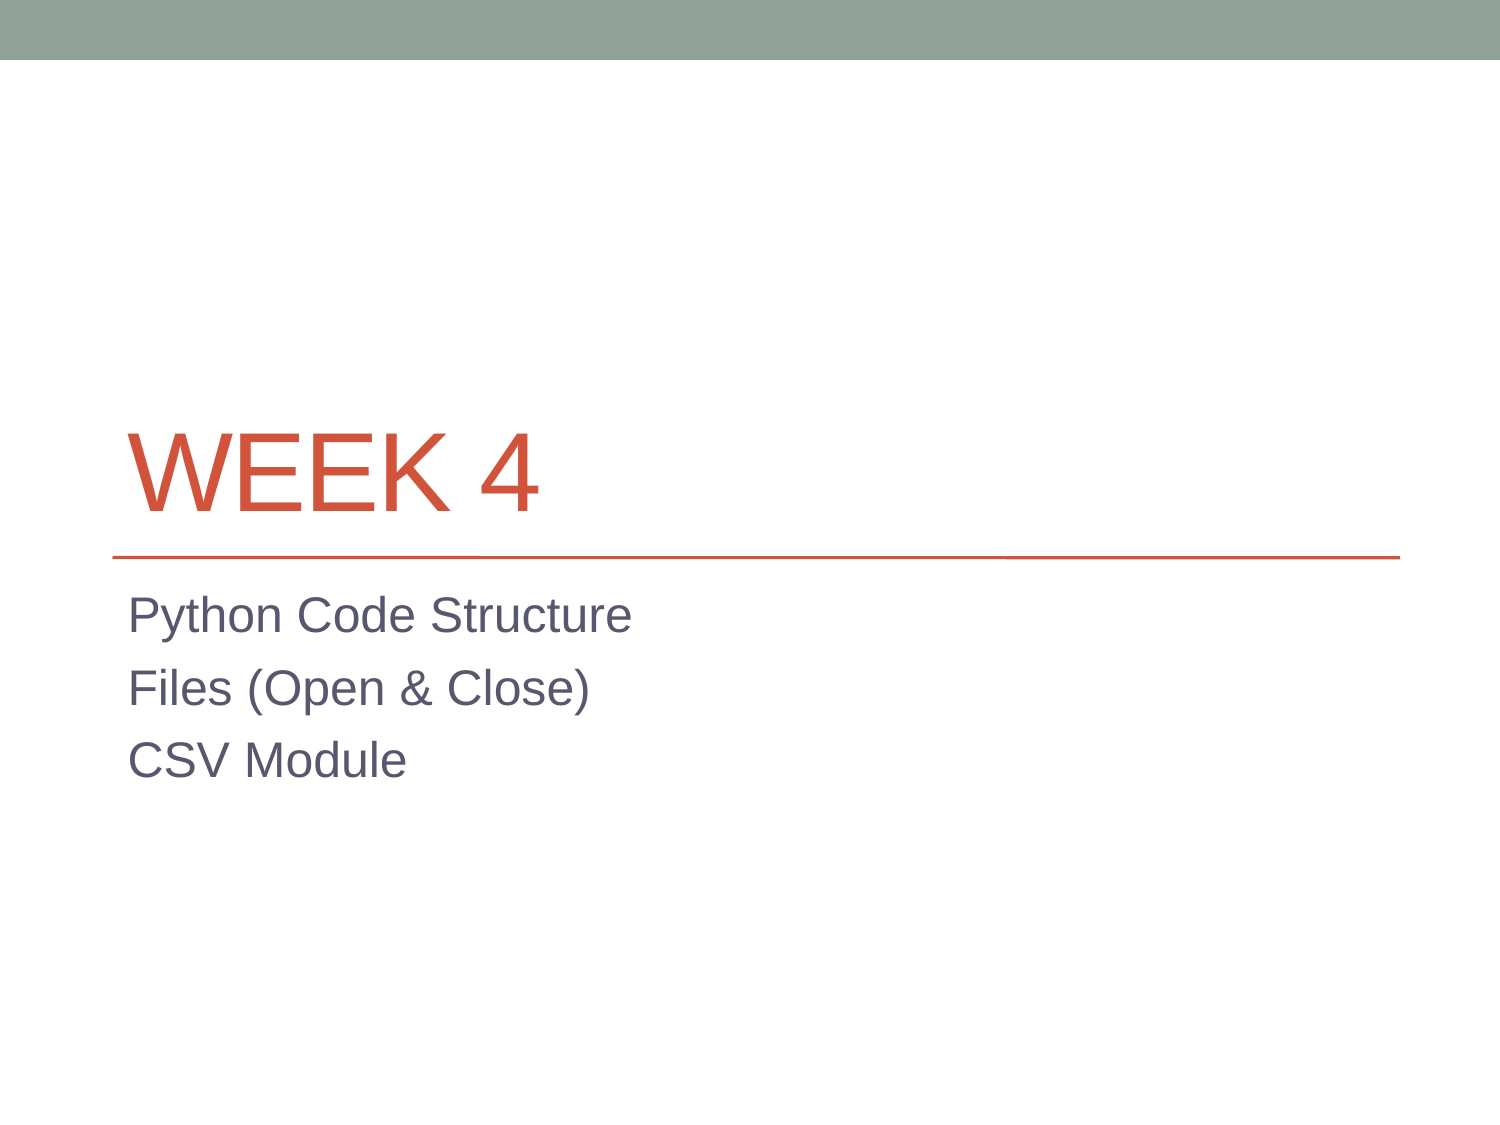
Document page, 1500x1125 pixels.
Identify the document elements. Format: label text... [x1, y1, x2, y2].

subtitle Python Code Structure Files (Open & Close) CSV Module [112, 575, 1163, 863]
title Week 4 [112, 224, 1401, 542]
